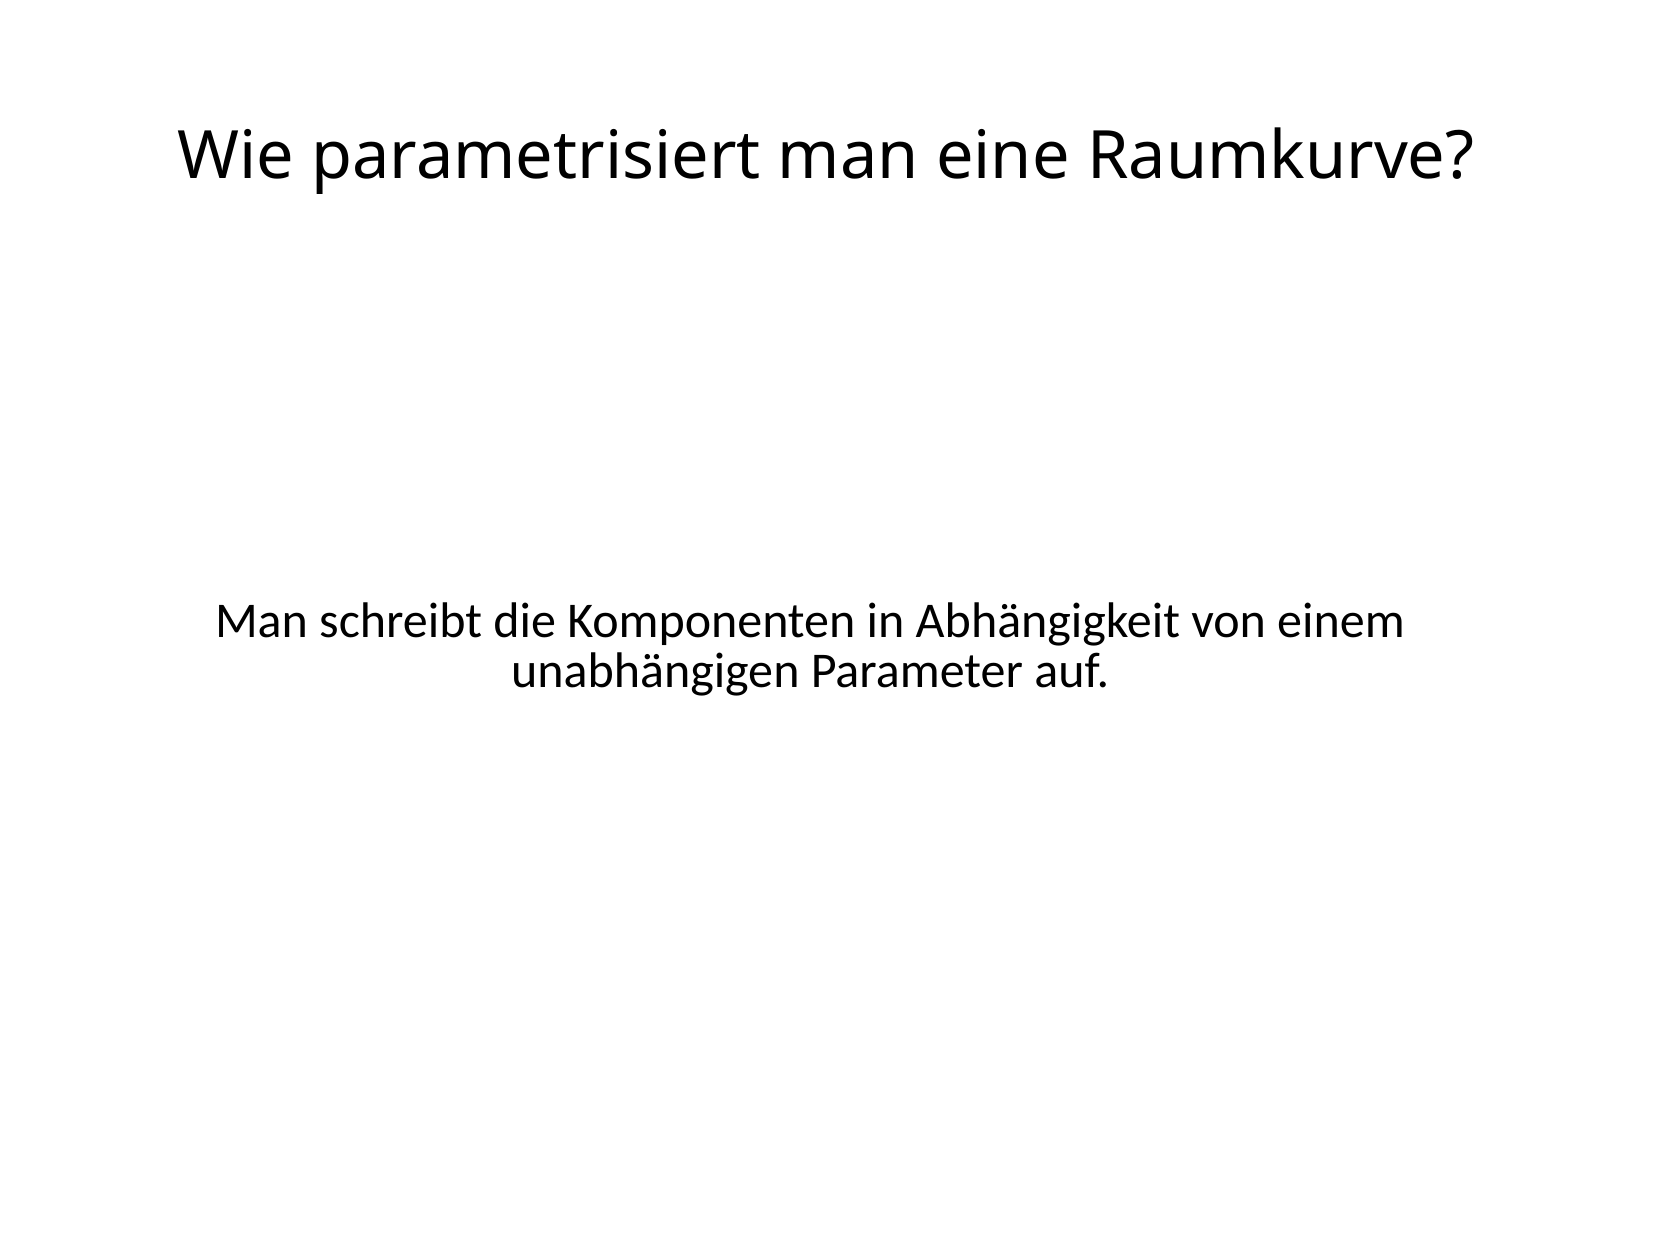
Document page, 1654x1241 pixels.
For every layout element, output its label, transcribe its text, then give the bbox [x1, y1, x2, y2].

subtitle Man schreibt die Komponenten in Abhängigkeit von einem unabhängigen Parameter auf. [82, 290, 1538, 1010]
title Wie parametrisiert man eine Raumkurve? [82, 49, 1571, 257]
